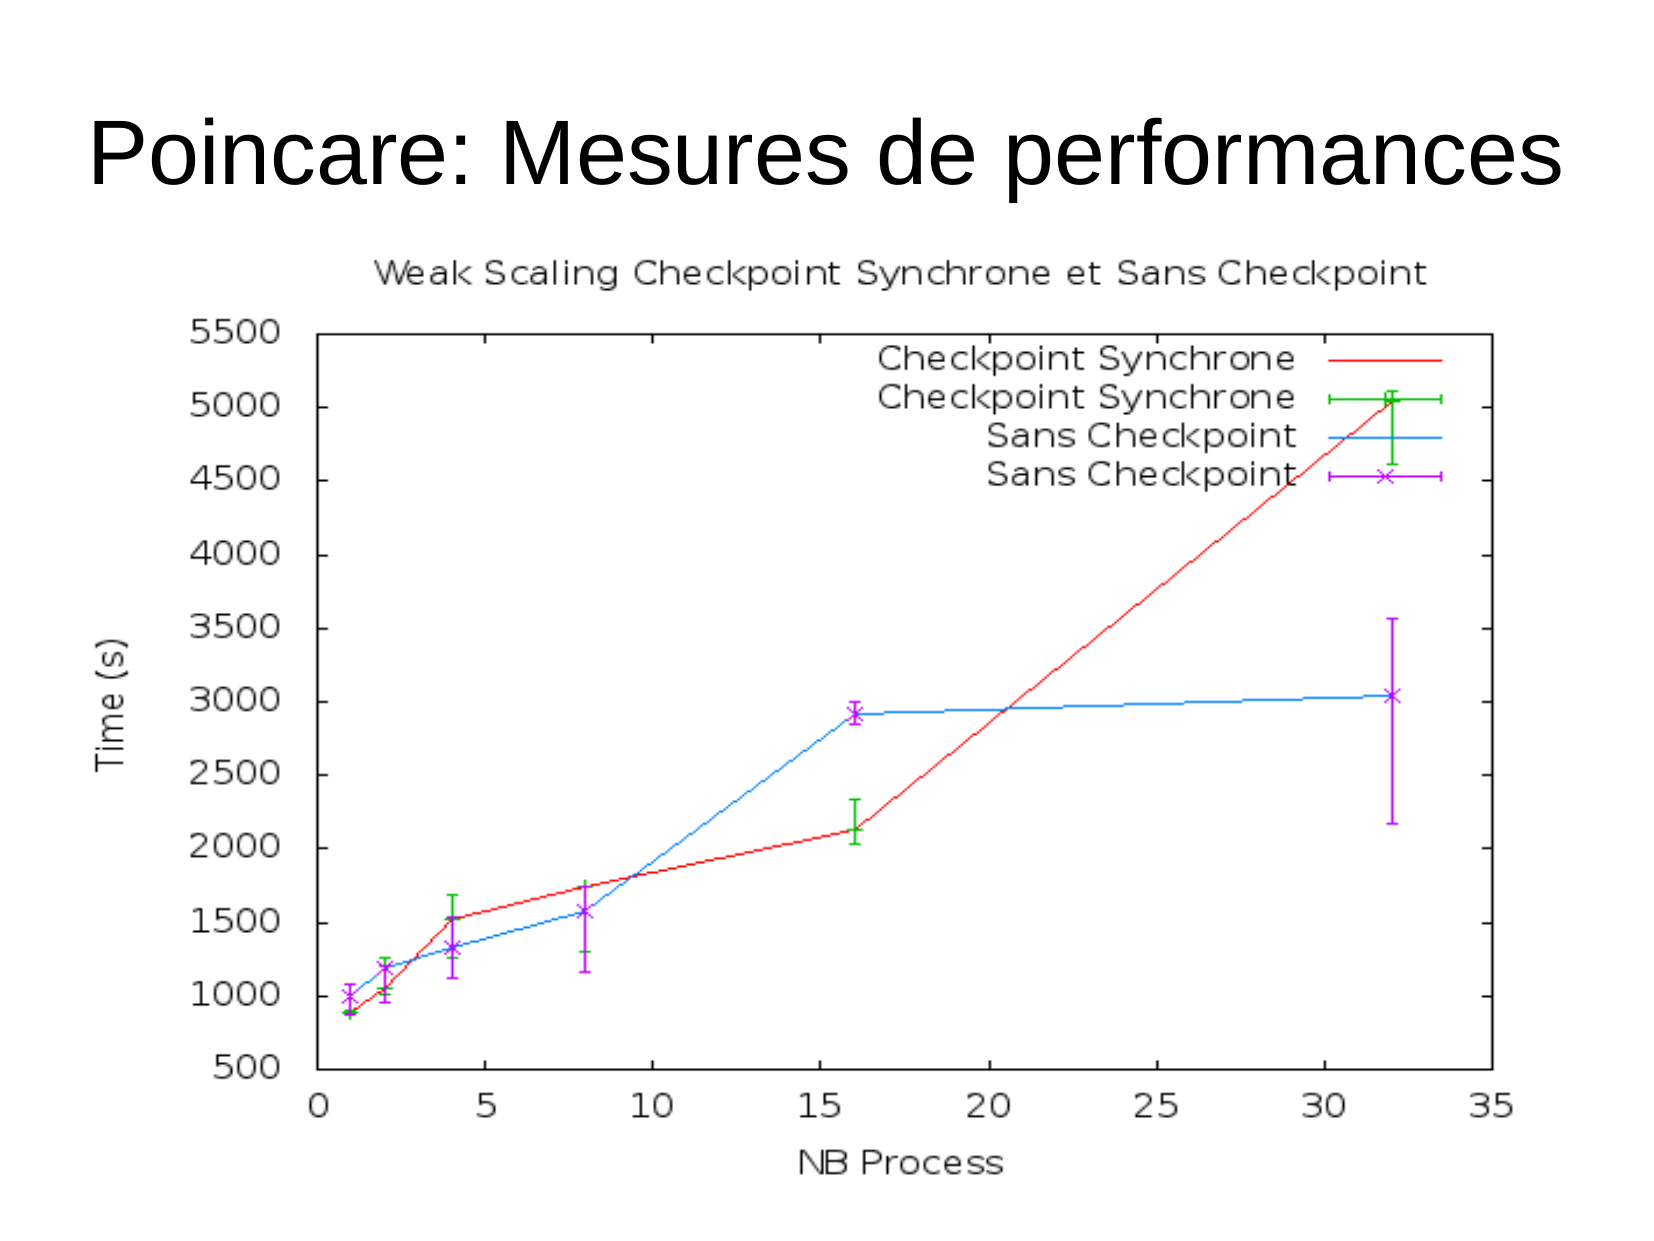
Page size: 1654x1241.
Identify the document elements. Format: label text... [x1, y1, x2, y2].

title Poincare: Mesures de performances [82, 49, 1571, 218]
picture [82, 218, 1571, 1193]
